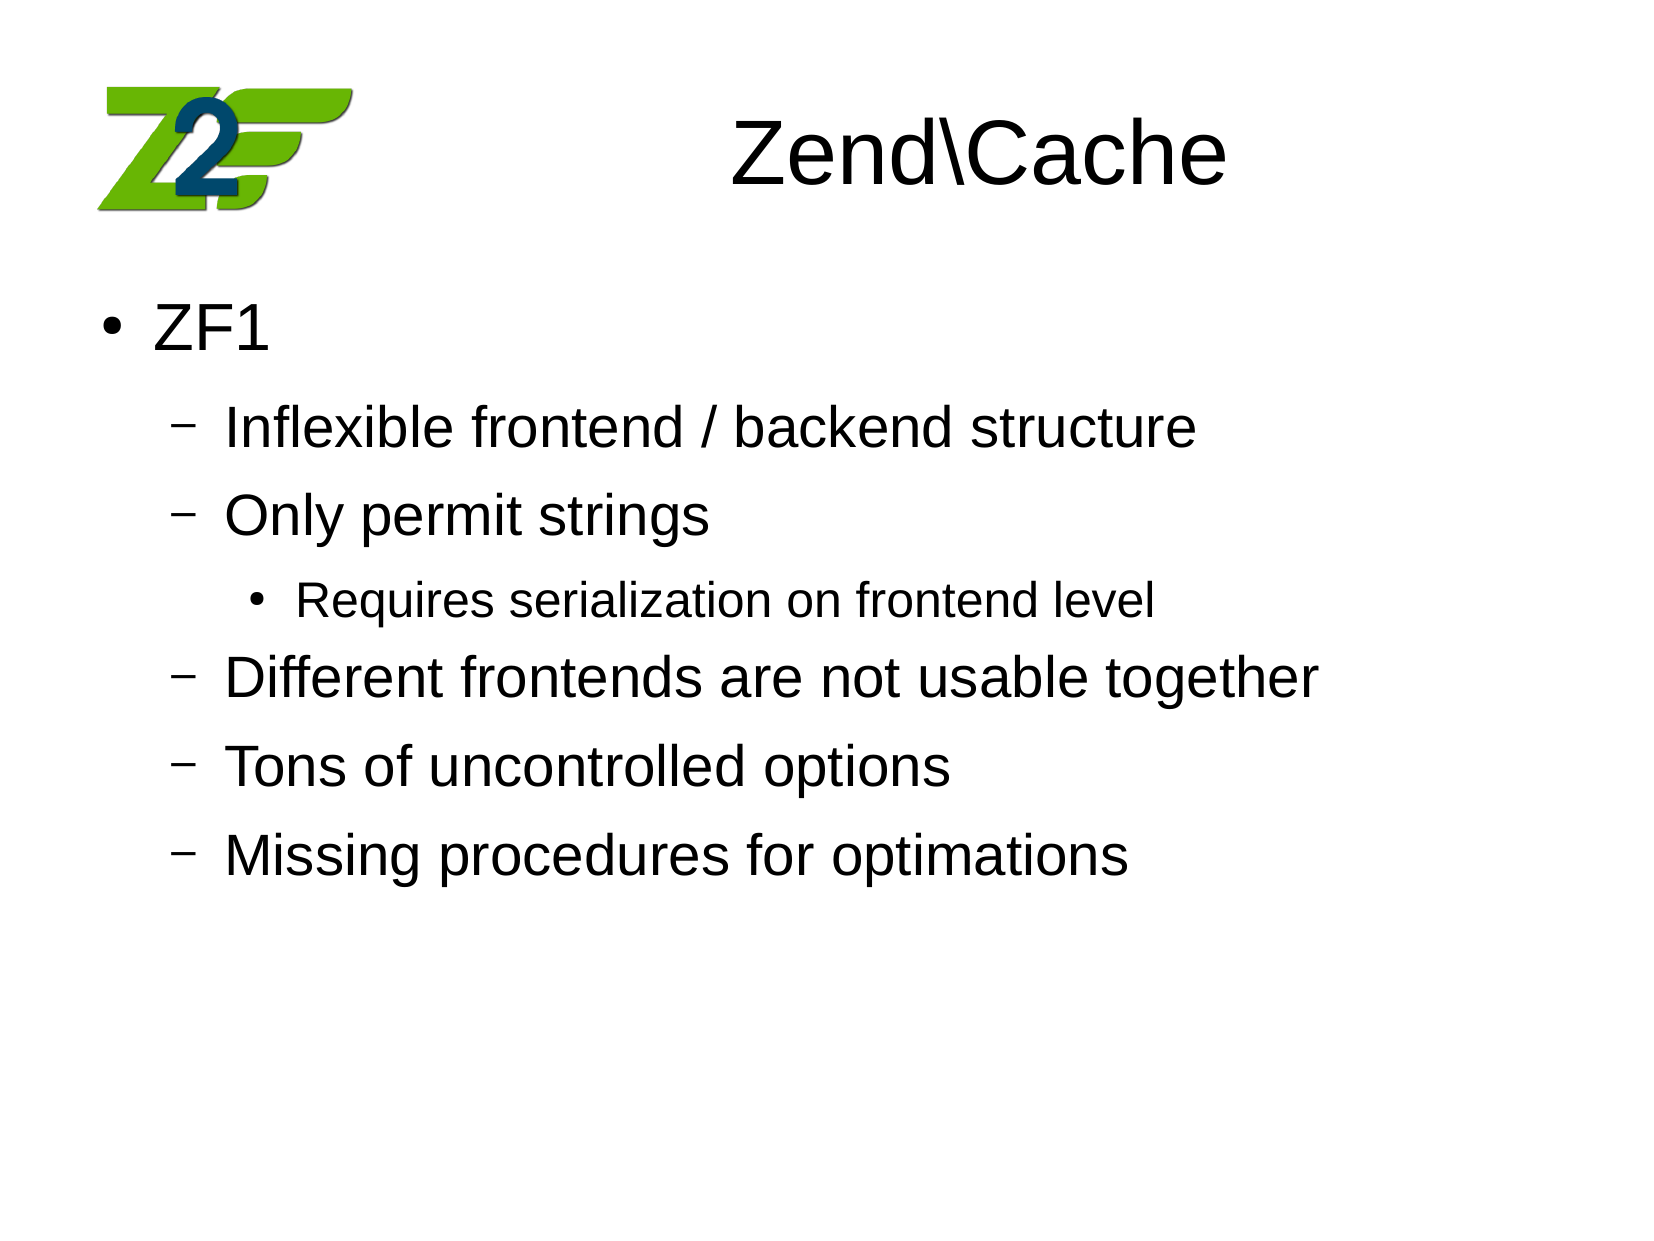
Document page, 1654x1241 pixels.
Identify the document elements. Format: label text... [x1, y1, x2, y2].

title Zend\Cache [389, 49, 1571, 257]
list ZF1 Inflexible frontend / backend structure Only permit strings Requires serialization on frontend level Different frontends are not usable together Tons of uncontrolled options Missing procedures for optimations [82, 290, 1538, 1087]
picture [94, 82, 355, 213]
